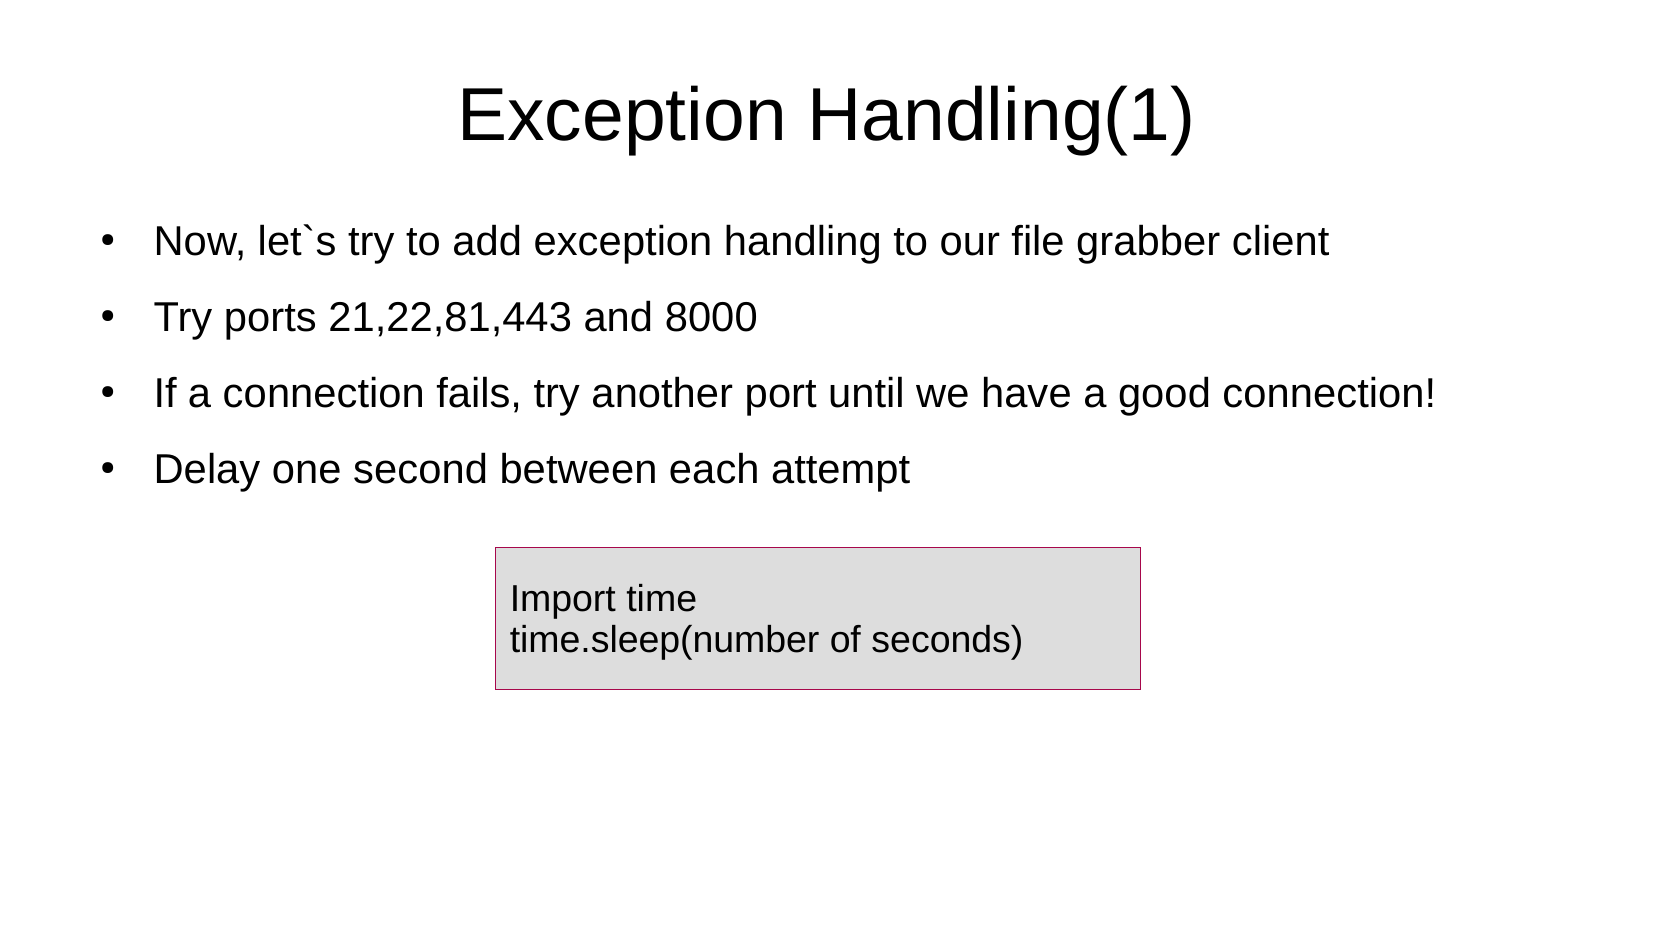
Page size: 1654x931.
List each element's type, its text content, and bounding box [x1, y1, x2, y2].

text_box Import time time.sleep(number of seconds) [495, 547, 1141, 690]
title Exception Handling(1) [82, 37, 1571, 193]
list Now, let`s try to add exception handling to our file grabber client Try ports 21,22,81,443 and 8000 If a connection fails, try another port until we have a good connection! Delay one second between each attempt [82, 217, 1571, 758]
